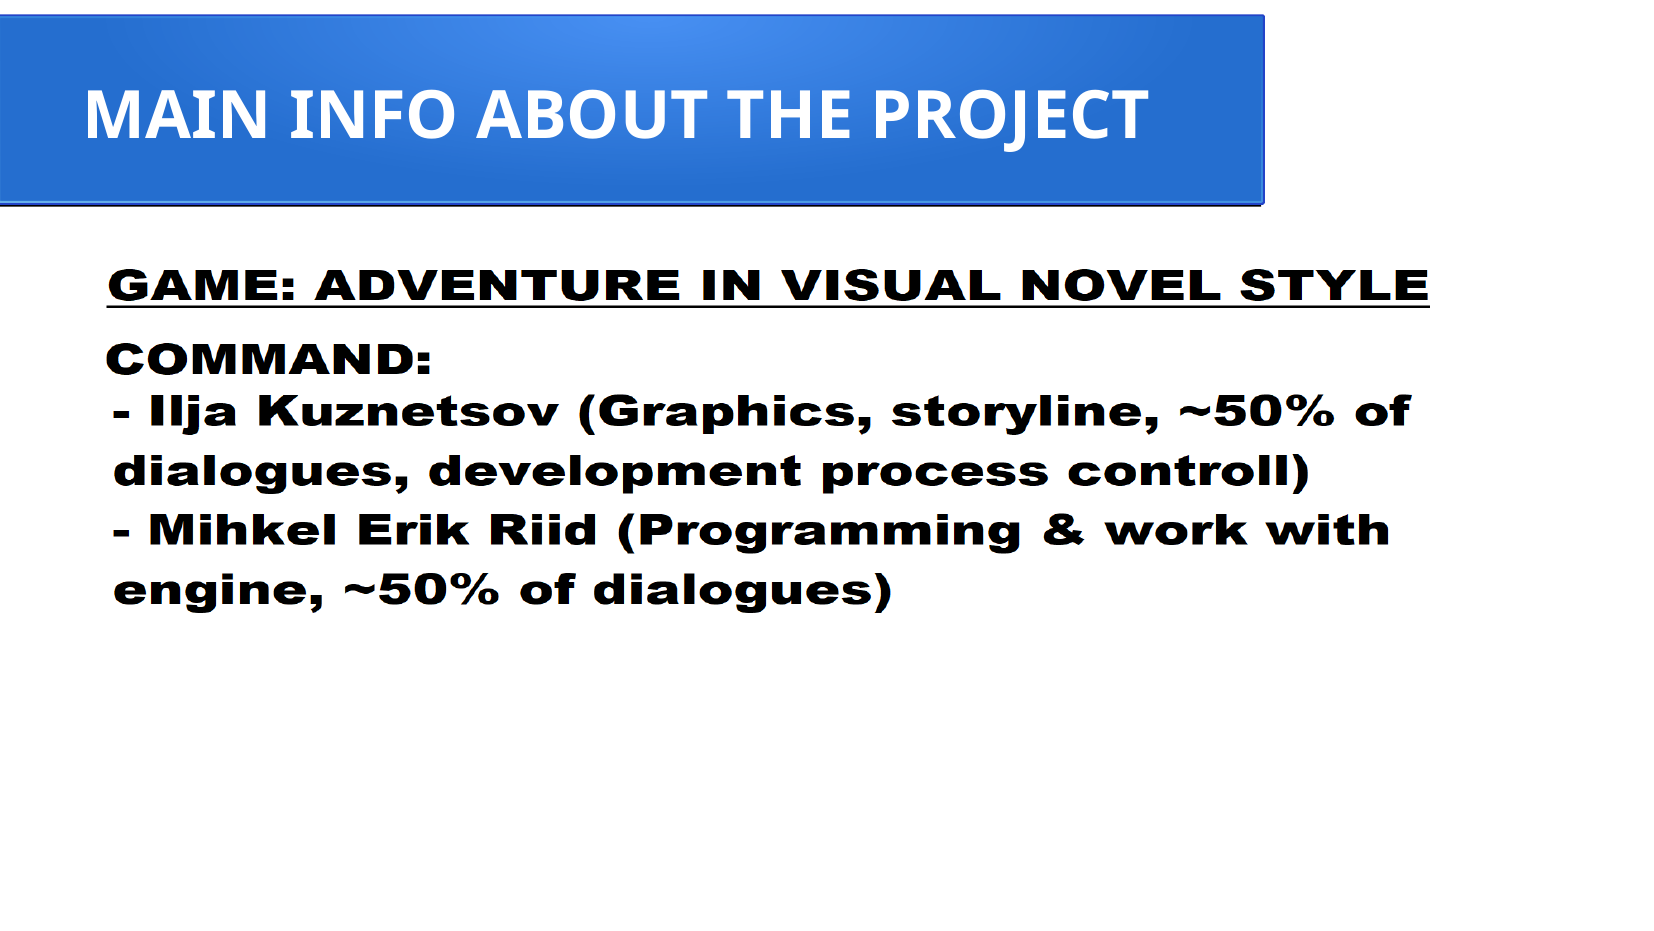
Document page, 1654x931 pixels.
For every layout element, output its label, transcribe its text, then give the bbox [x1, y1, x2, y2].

title MAIN INFO ABOUT THE PROJECT [82, 35, 1235, 189]
picture [44, 236, 1609, 804]
